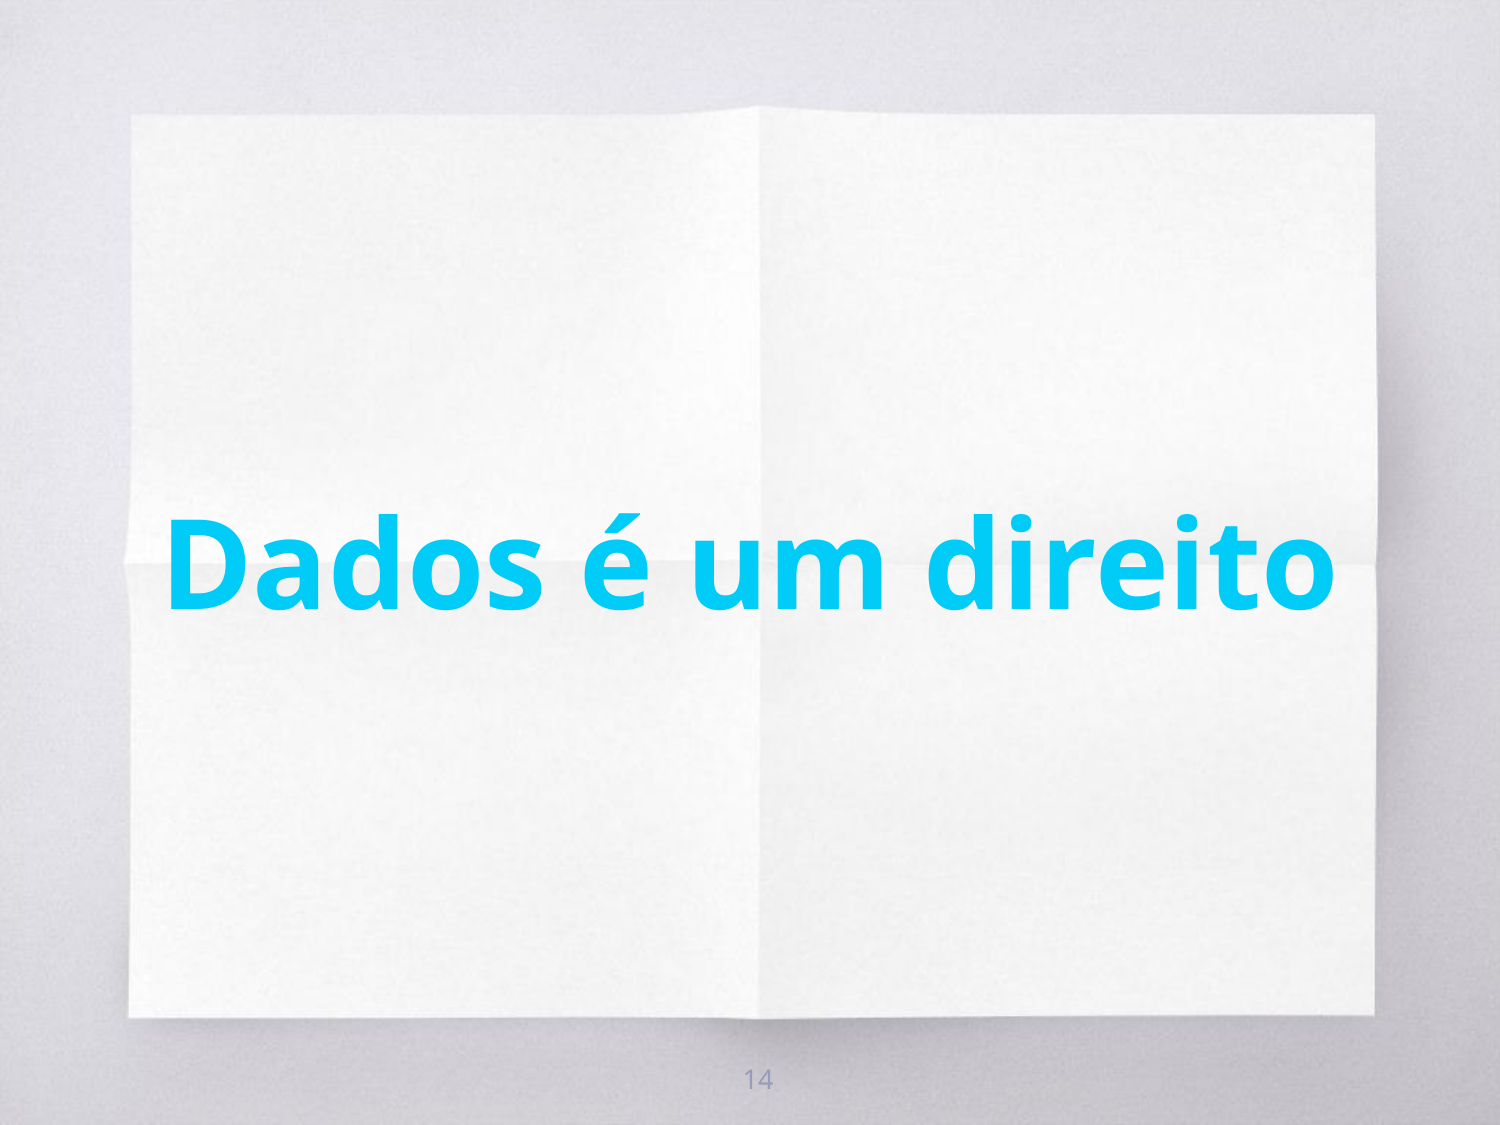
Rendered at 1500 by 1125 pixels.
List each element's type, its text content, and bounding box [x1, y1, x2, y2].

picture [0, 0, 1500, 1125]
slide_number <number> [713, 1047, 804, 1113]
title Dados é um direito [112, 474, 1388, 650]
